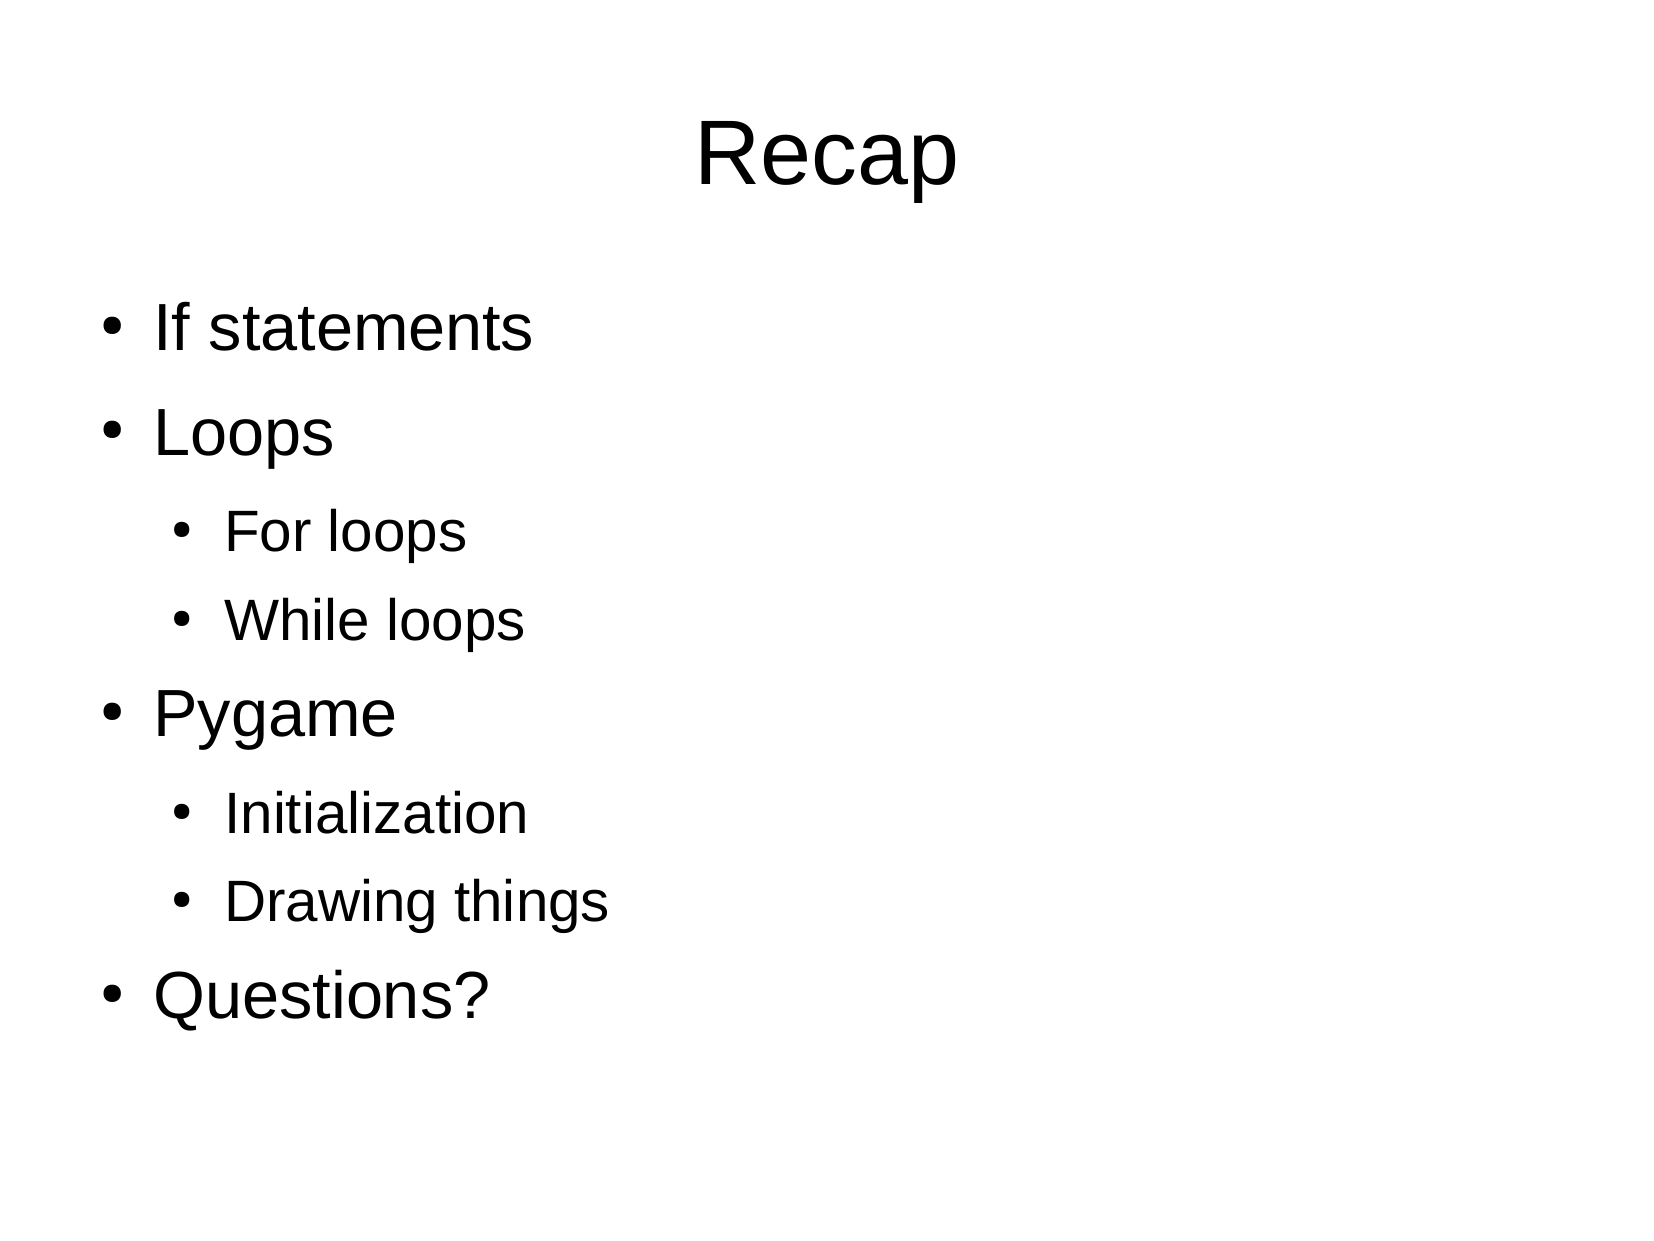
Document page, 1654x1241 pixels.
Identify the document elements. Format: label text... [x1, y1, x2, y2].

list If statements Loops For loops While loops Pygame Initialization Drawing things Questions? [82, 290, 1571, 1109]
title Recap [82, 49, 1571, 257]
